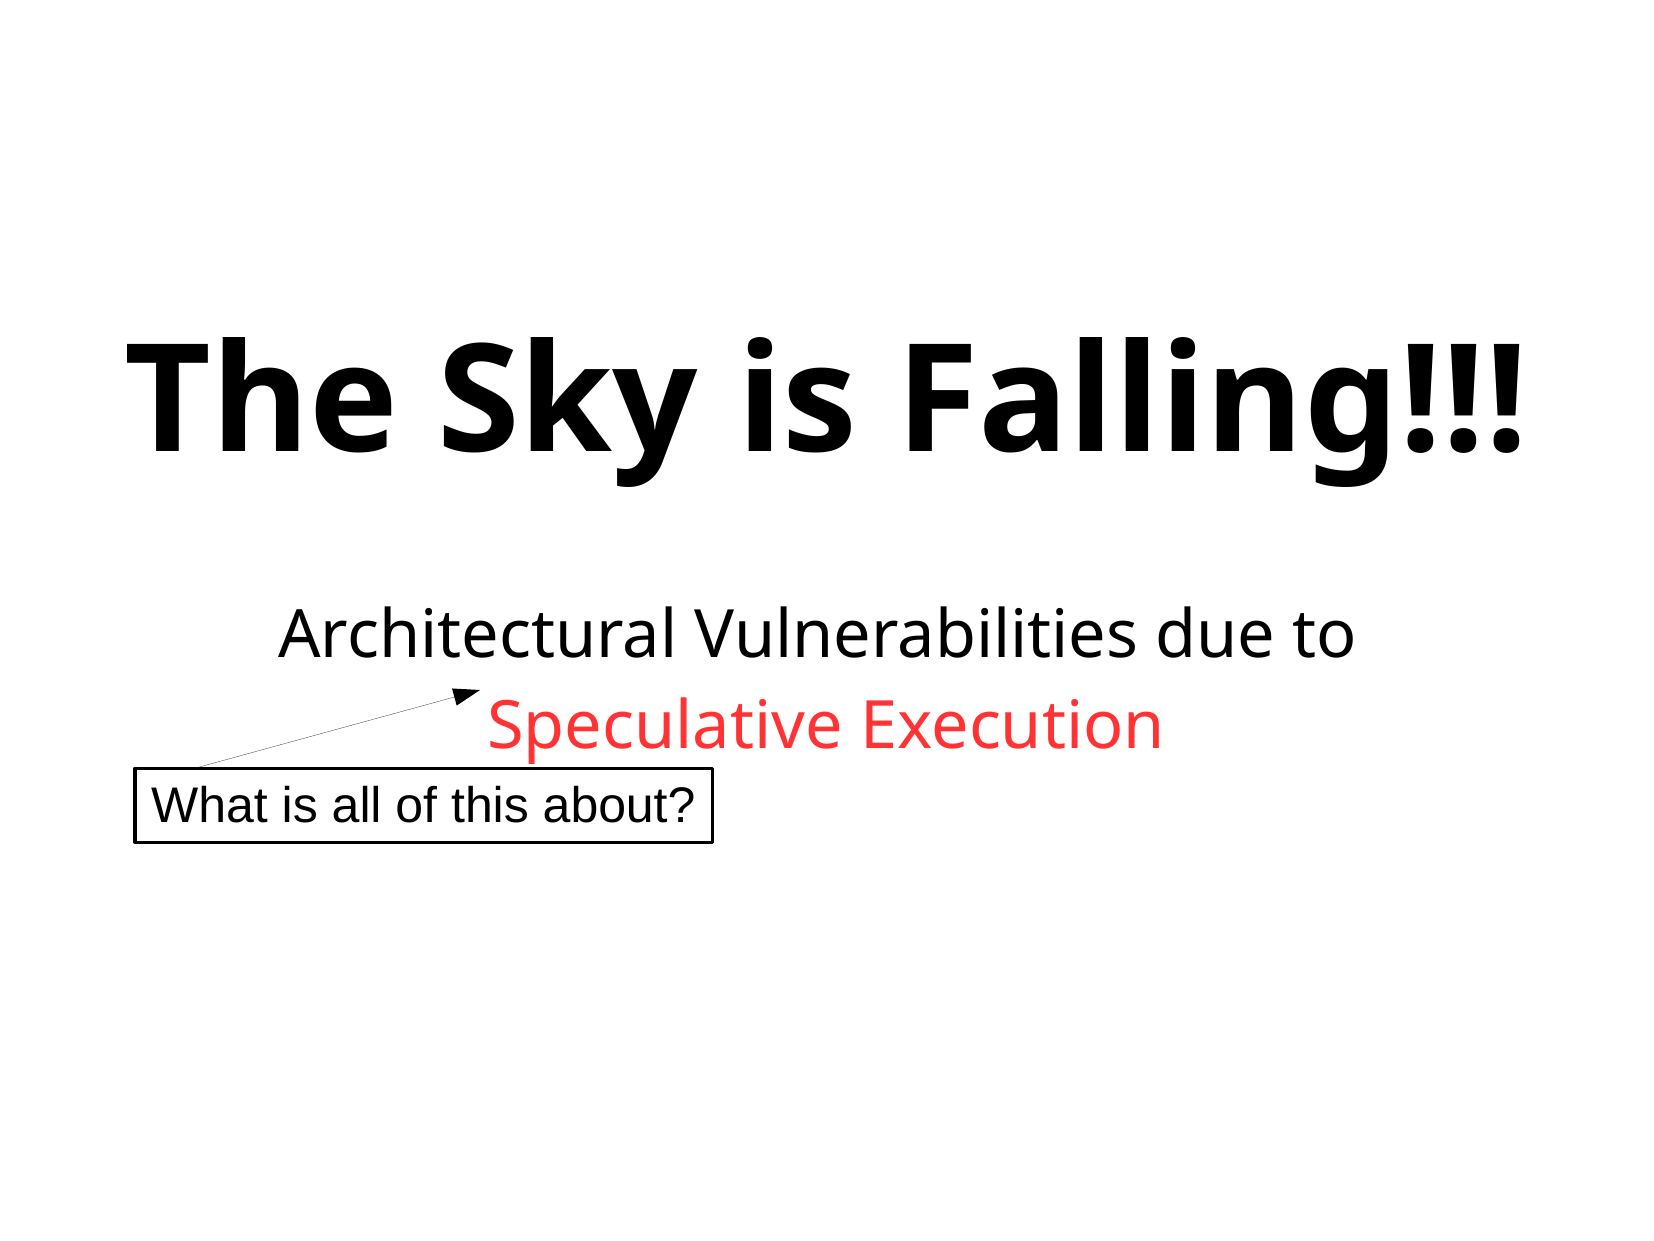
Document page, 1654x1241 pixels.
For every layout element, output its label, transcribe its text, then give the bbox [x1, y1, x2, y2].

subtitle The Sky is Falling!!! Architectural Vulnerabilities due to Speculative Execution [82, 49, 1571, 1010]
text_box What is all of this about? [135, 768, 713, 843]
